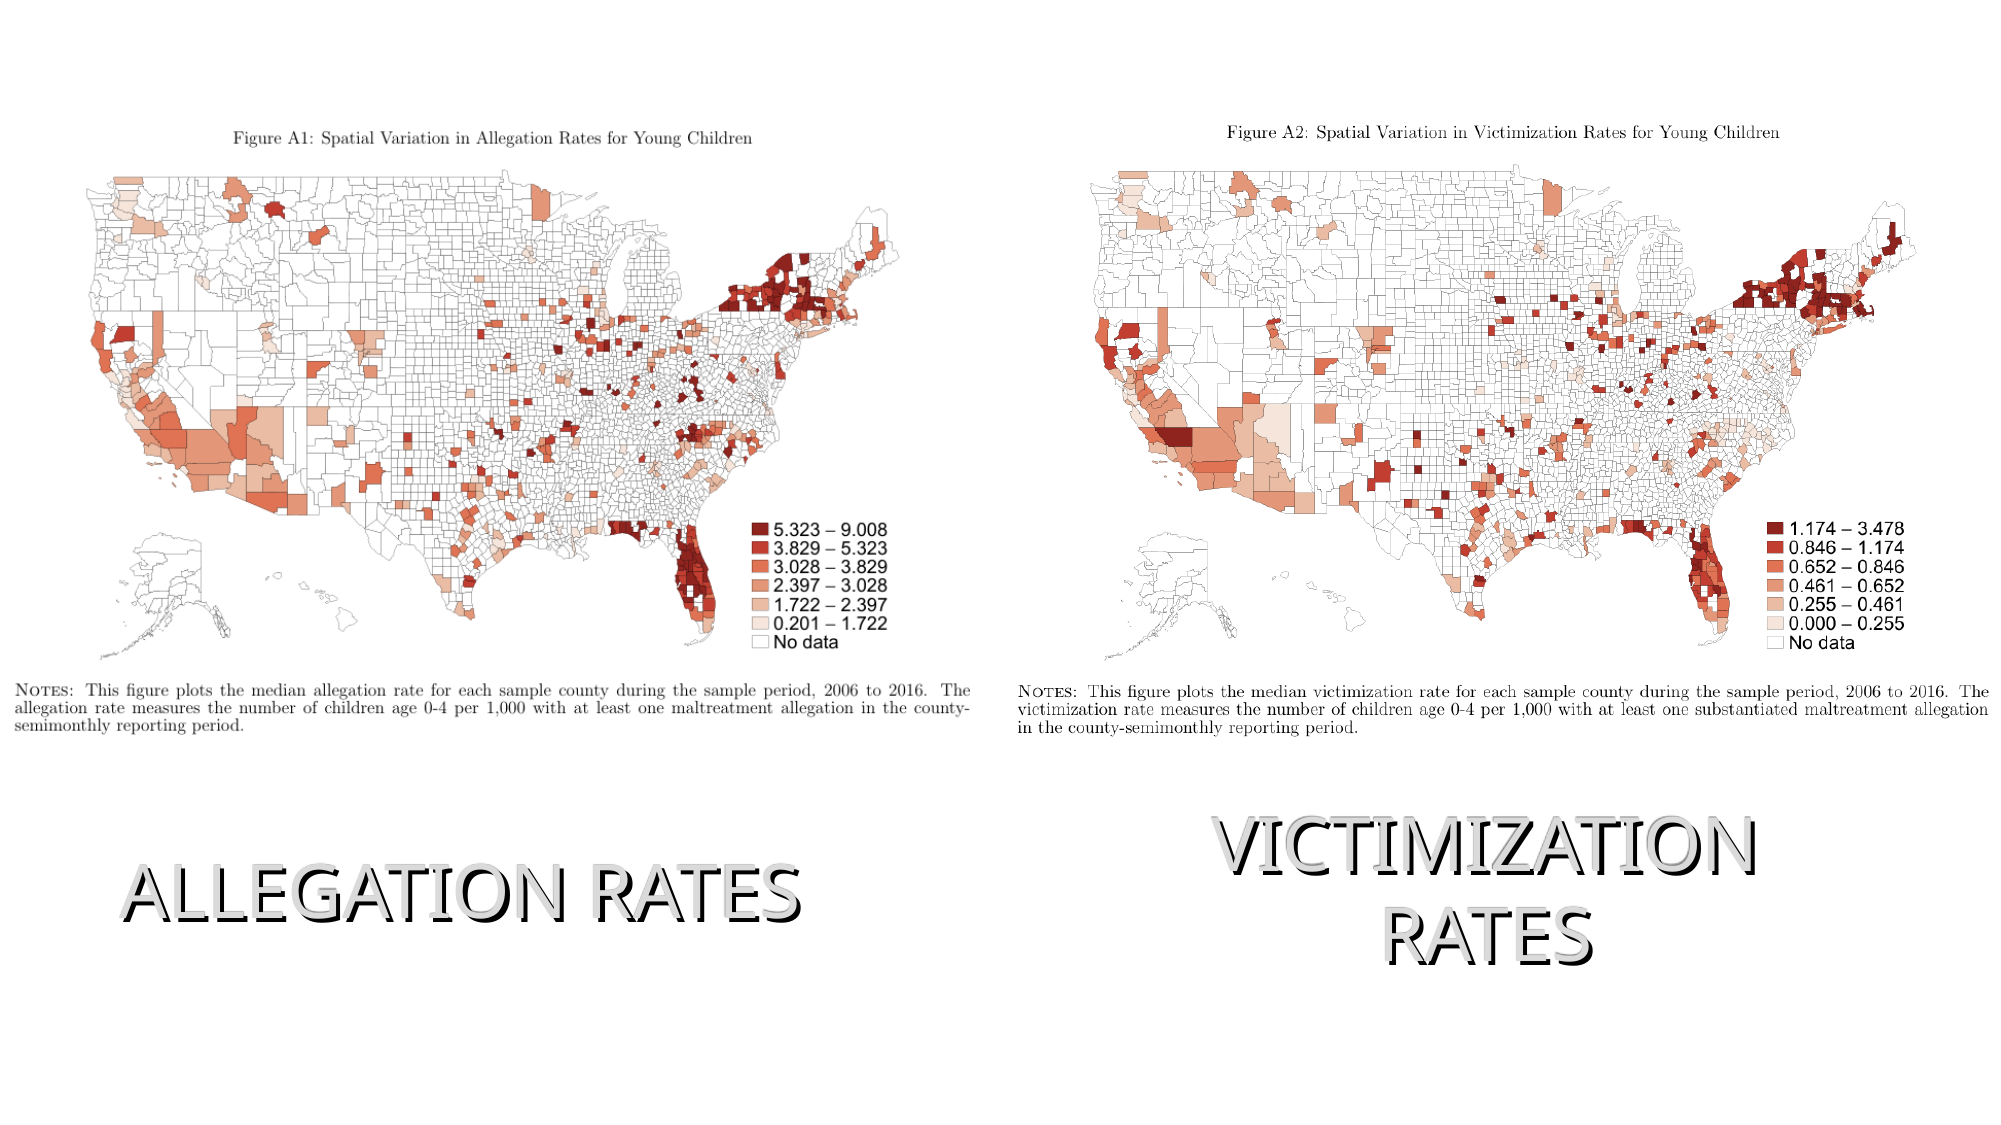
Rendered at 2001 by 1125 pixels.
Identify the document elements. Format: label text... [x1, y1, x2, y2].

list VICTIMIZATION RATES [1075, 711, 1884, 1062]
picture [0, 121, 976, 740]
title ALLEGATION RATES [104, 740, 934, 1064]
picture [1014, 121, 1995, 740]
